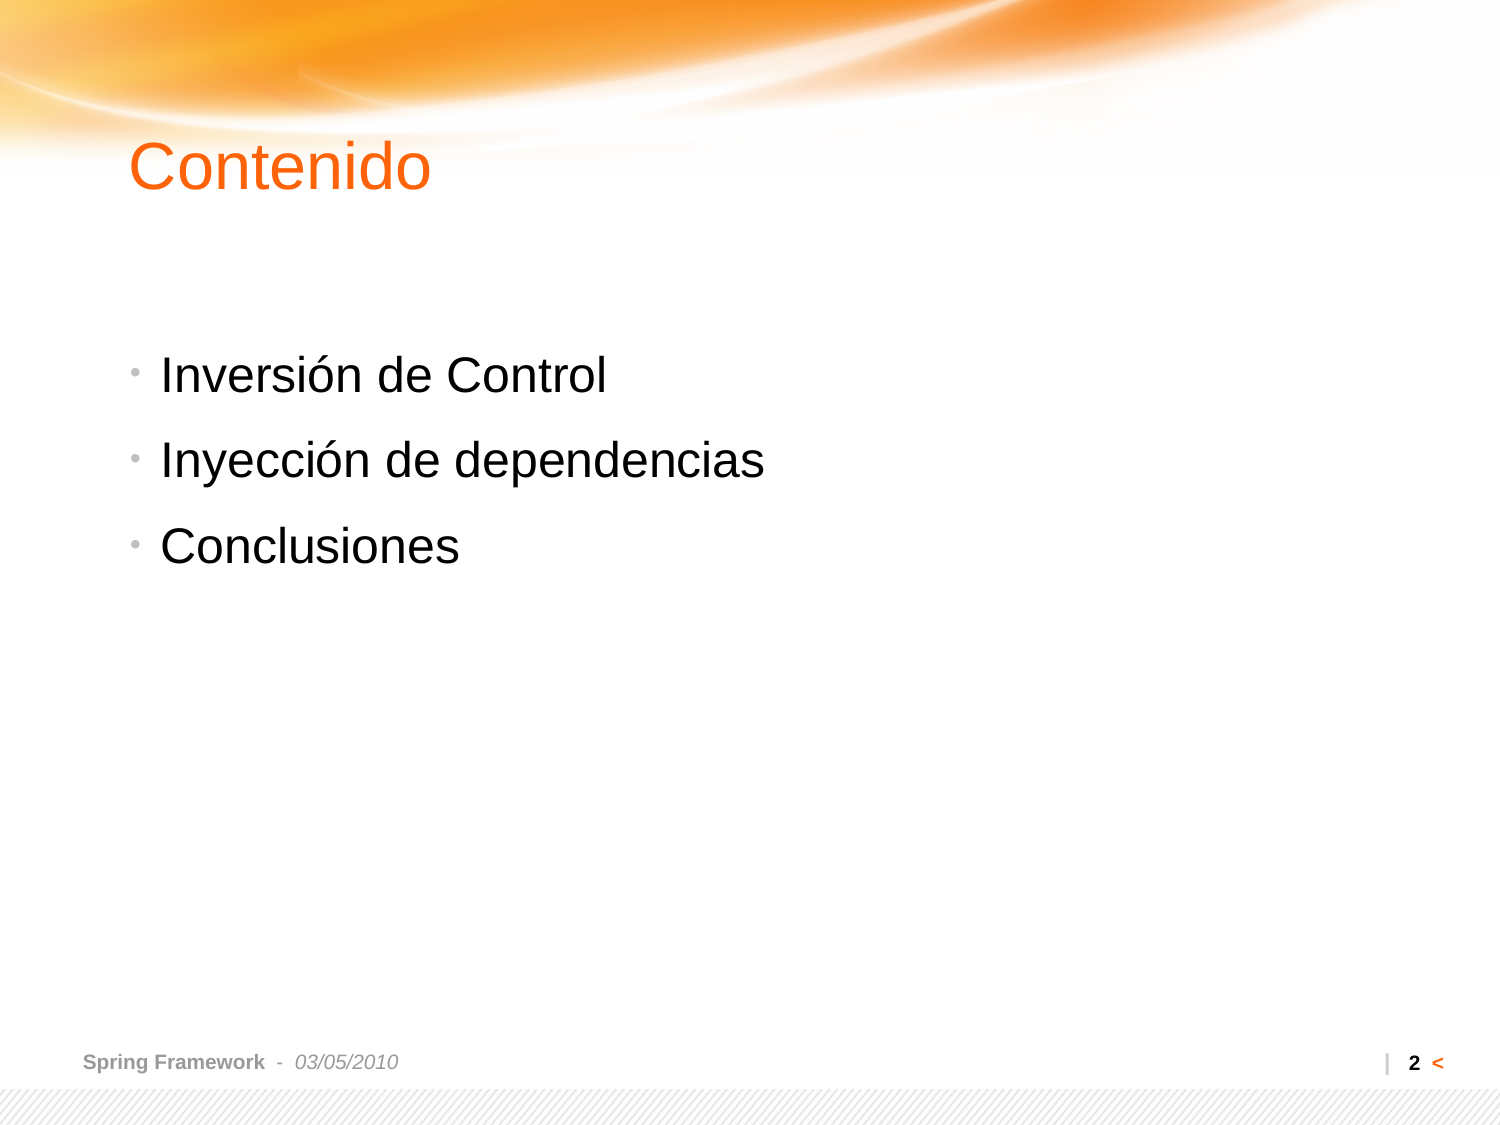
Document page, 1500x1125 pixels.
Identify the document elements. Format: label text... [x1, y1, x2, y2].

picture [0, 0, 1500, 174]
title Contenido [128, 133, 1363, 247]
list Inversión de Control Inyección de dependencias Conclusiones [130, 346, 1363, 1002]
picture [0, 1089, 1500, 1125]
